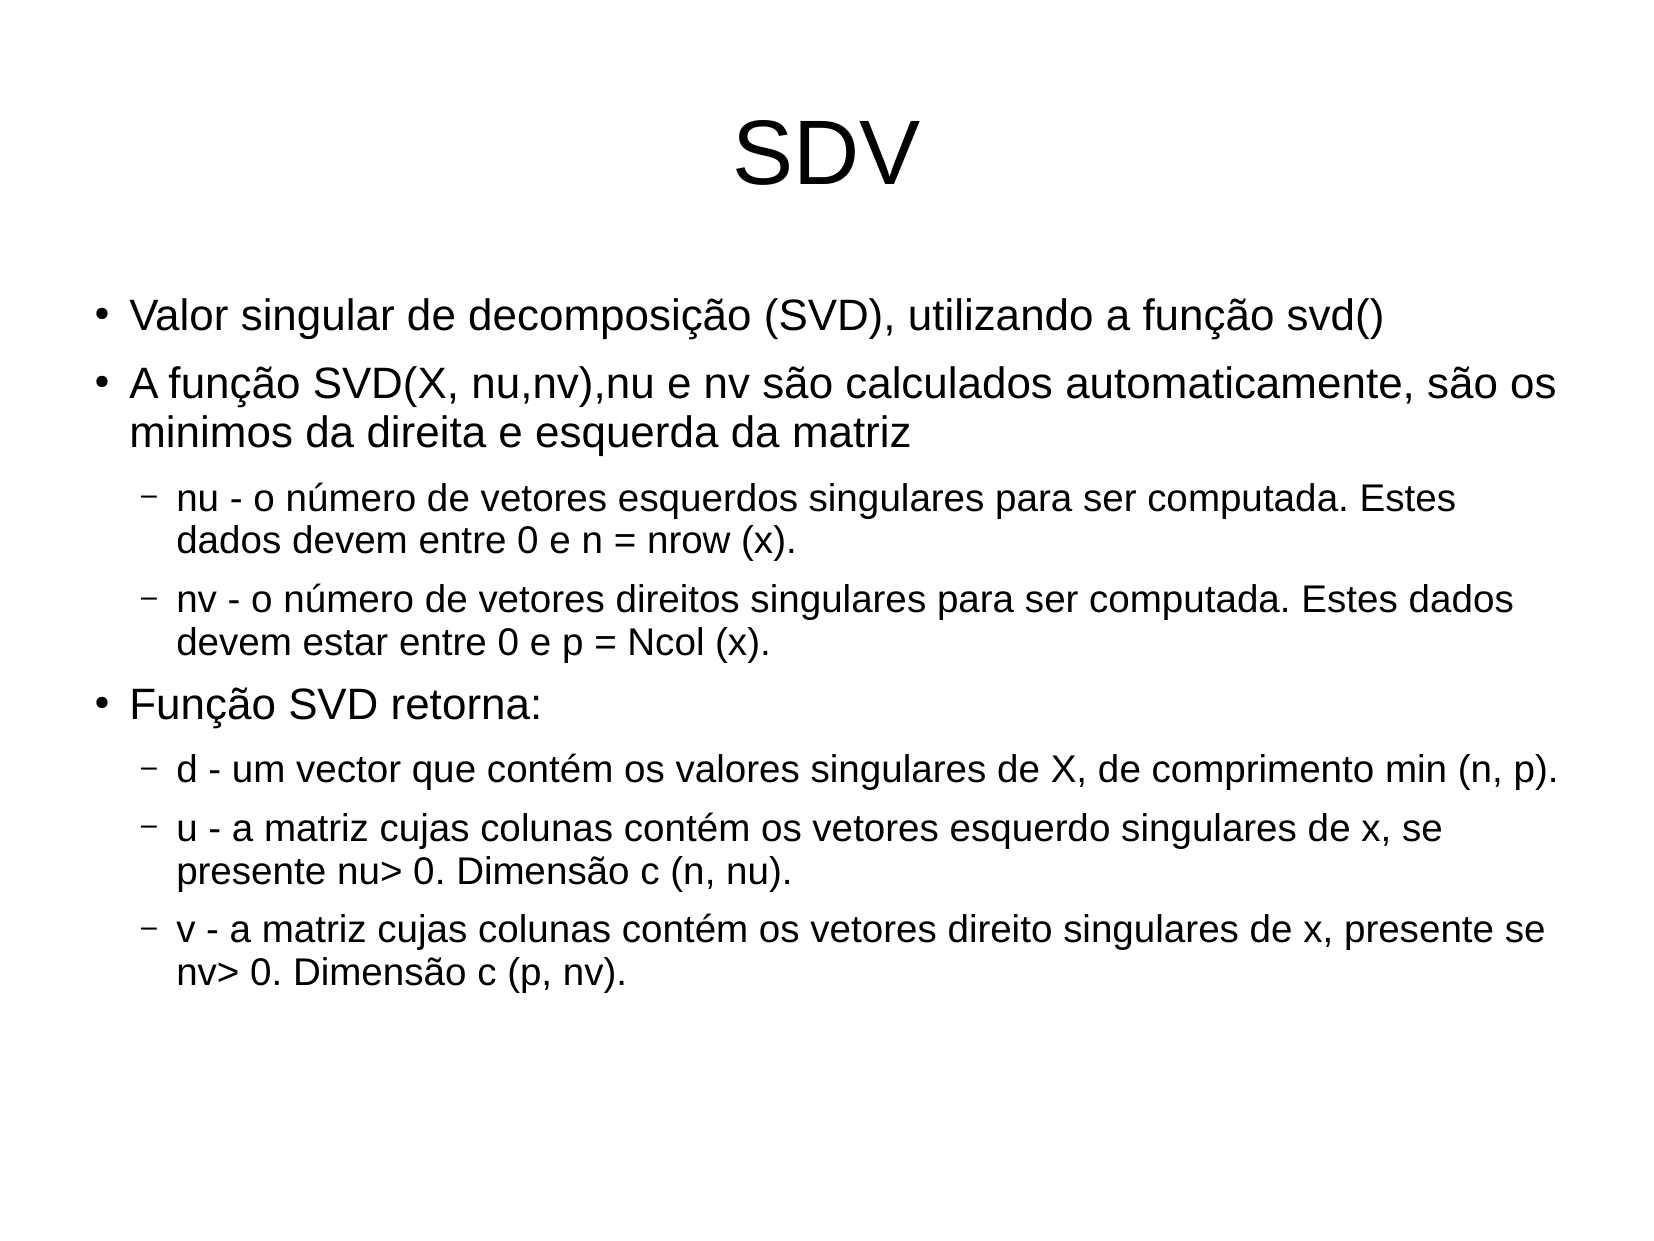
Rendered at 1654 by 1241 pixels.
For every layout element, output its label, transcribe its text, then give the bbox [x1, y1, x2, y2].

list Valor singular de decomposição (SVD), utilizando a função svd() A função SVD(X, nu,nv),nu e nv são calculados automaticamente, são os minimos da direita e esquerda da matriz nu - o número de vetores esquerdos singulares para ser computada. Estes dados devem entre 0 e n = nrow (x). nv - o número de vetores direitos singulares para ser computada. Estes dados devem estar entre 0 e p = Ncol (x). Função SVD retorna: d - um vector que contém os valores singulares de X, de comprimento min (n, p). u - a matriz cujas colunas contém os vetores esquerdo singulares de x, se presente nu> 0. Dimensão c (n, nu). v - a matriz cujas colunas contém os vetores direito singulares de x, presente se nv> 0. Dimensão c (p, nv). [82, 290, 1571, 1010]
title SDV [82, 49, 1571, 257]
